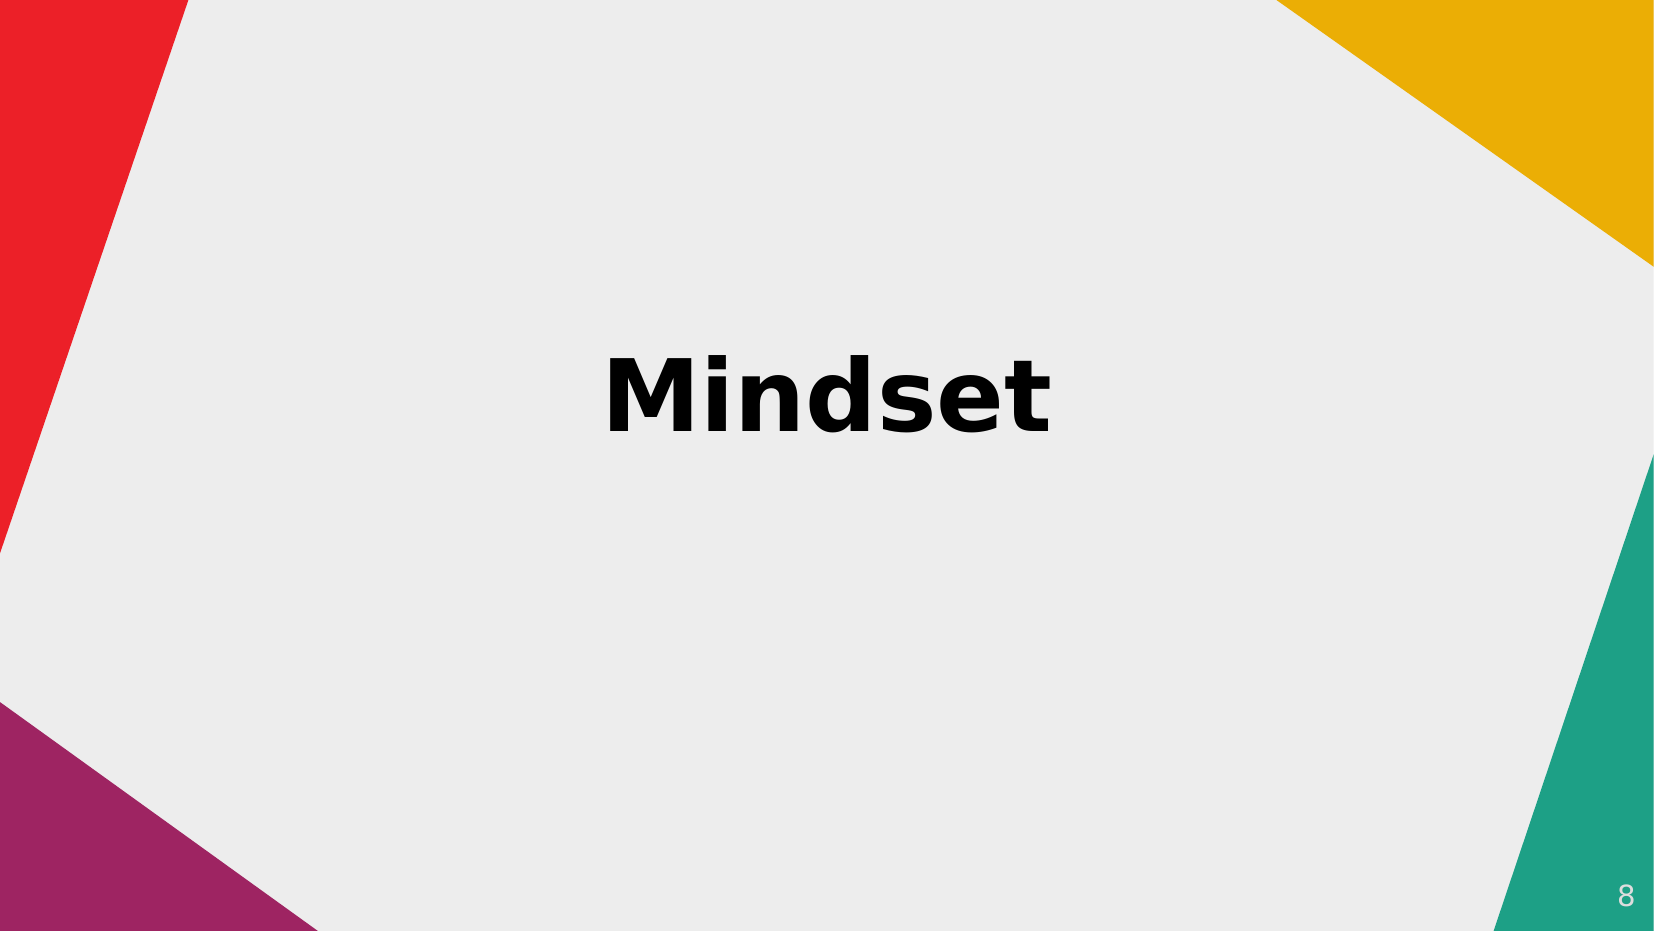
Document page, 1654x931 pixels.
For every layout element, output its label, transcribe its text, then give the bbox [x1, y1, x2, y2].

subtitle Mindset [114, 54, 1539, 740]
